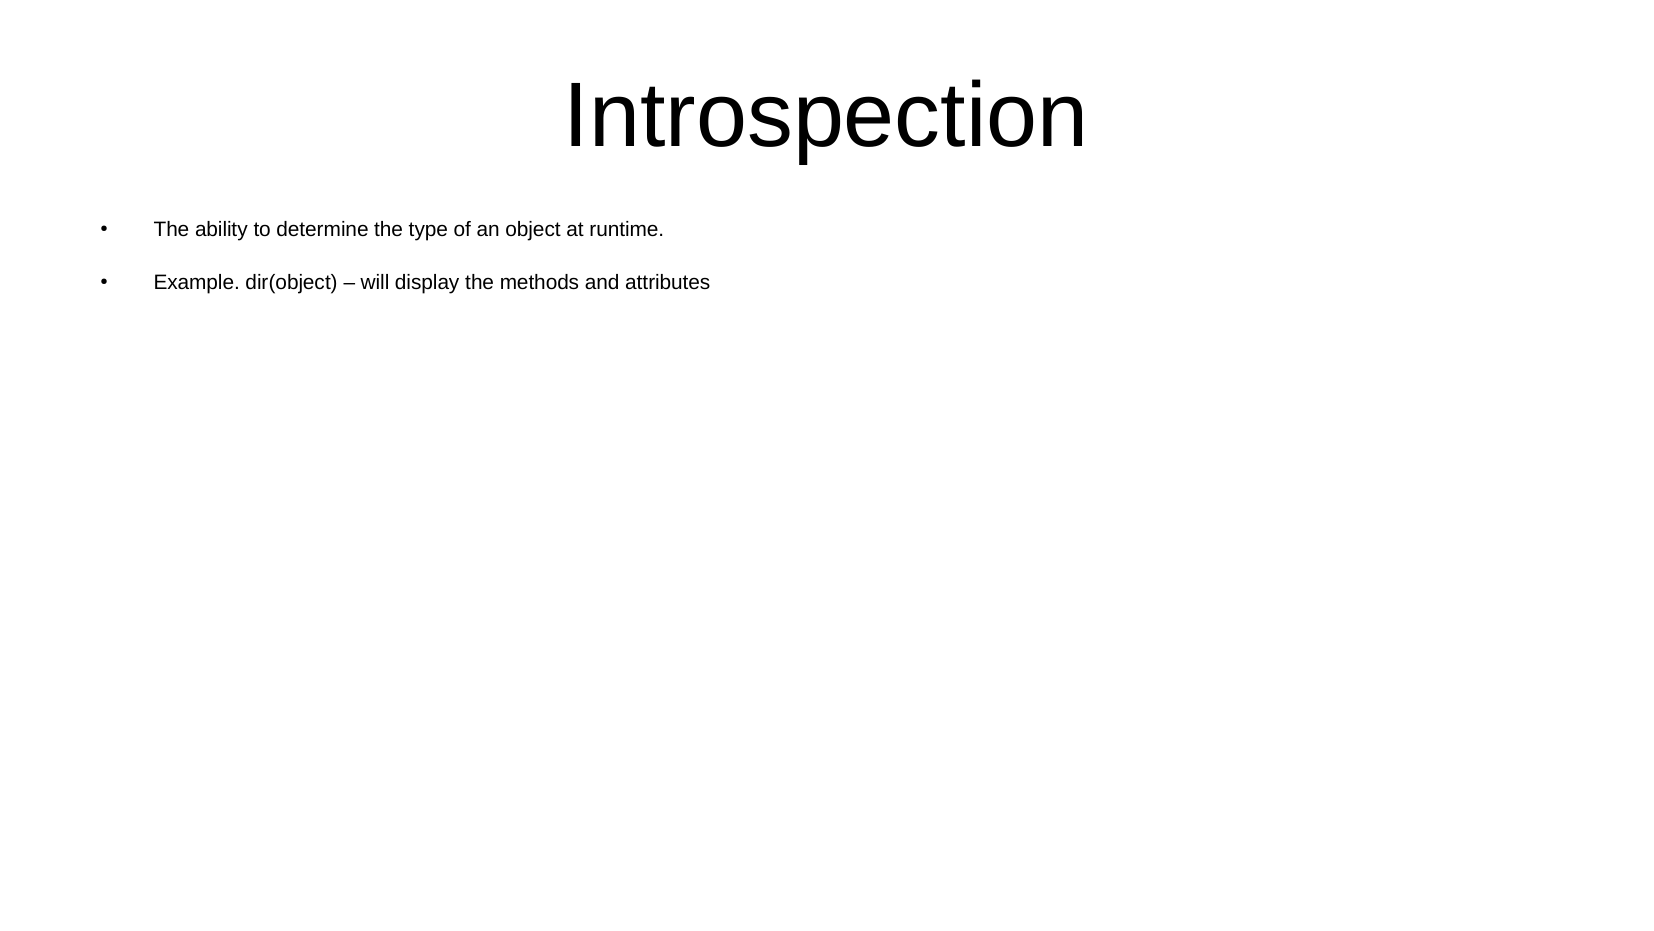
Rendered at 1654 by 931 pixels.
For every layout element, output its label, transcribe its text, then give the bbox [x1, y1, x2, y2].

title Introspection [82, 37, 1571, 193]
list The ability to determine the type of an object at runtime. Example. dir(object) – will display the methods and attributes [82, 217, 1571, 758]
